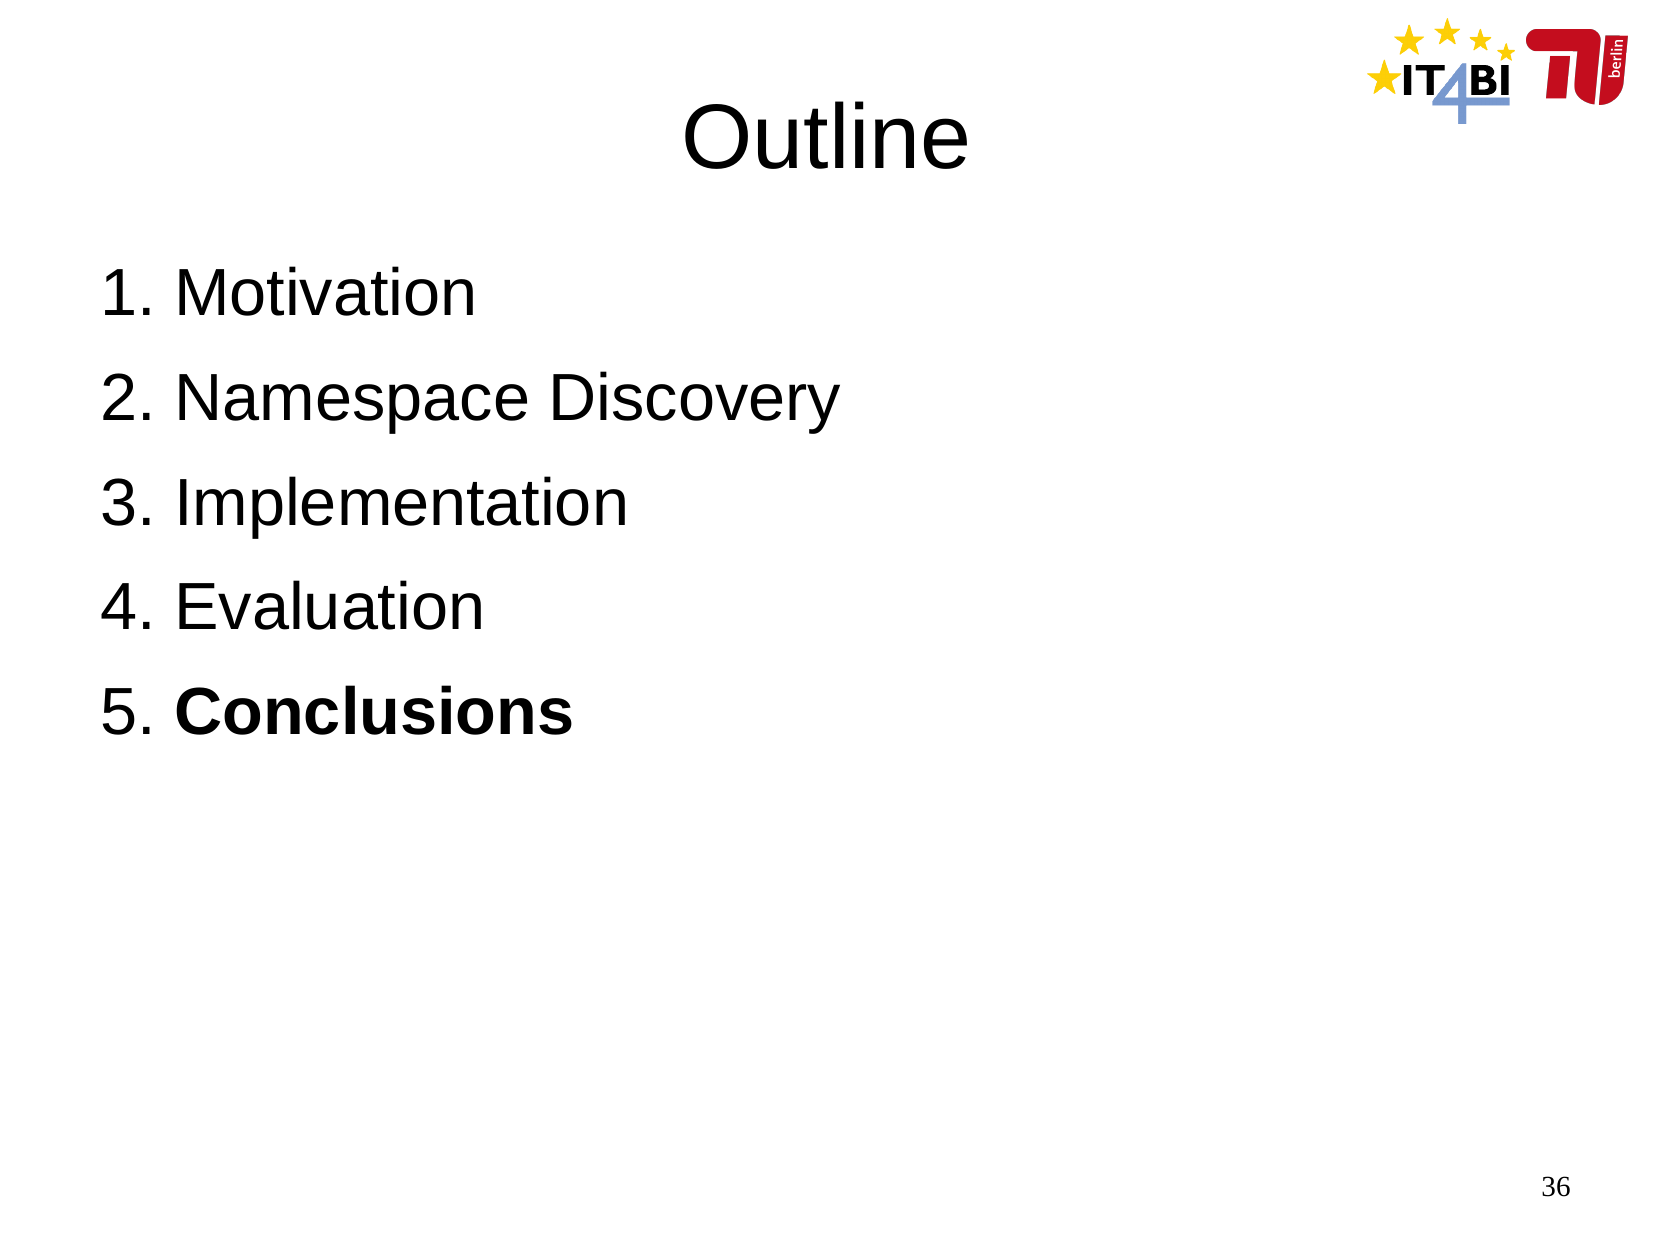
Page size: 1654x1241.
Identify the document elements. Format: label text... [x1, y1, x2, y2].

picture [1526, 29, 1628, 105]
title Outline [82, 49, 1571, 226]
picture [1367, 18, 1515, 49]
list Motivation Namespace Discovery Implementation Evaluation Conclusions [82, 255, 1571, 1141]
